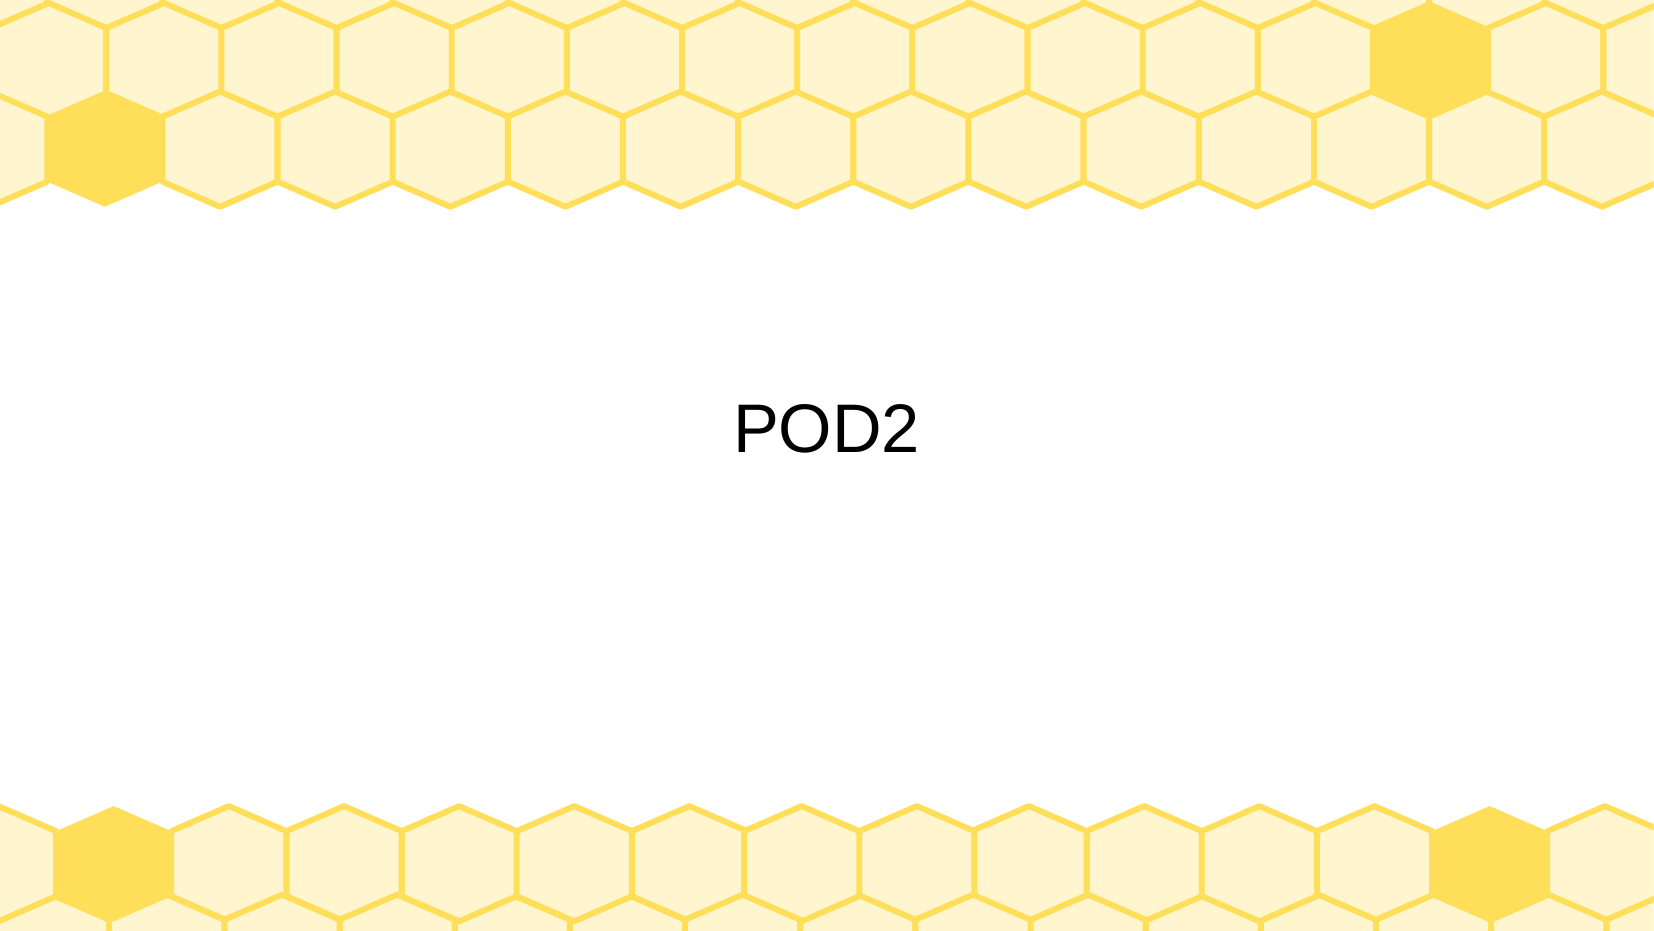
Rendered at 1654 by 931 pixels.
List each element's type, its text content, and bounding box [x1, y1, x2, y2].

title POD2 [88, 324, 1565, 532]
